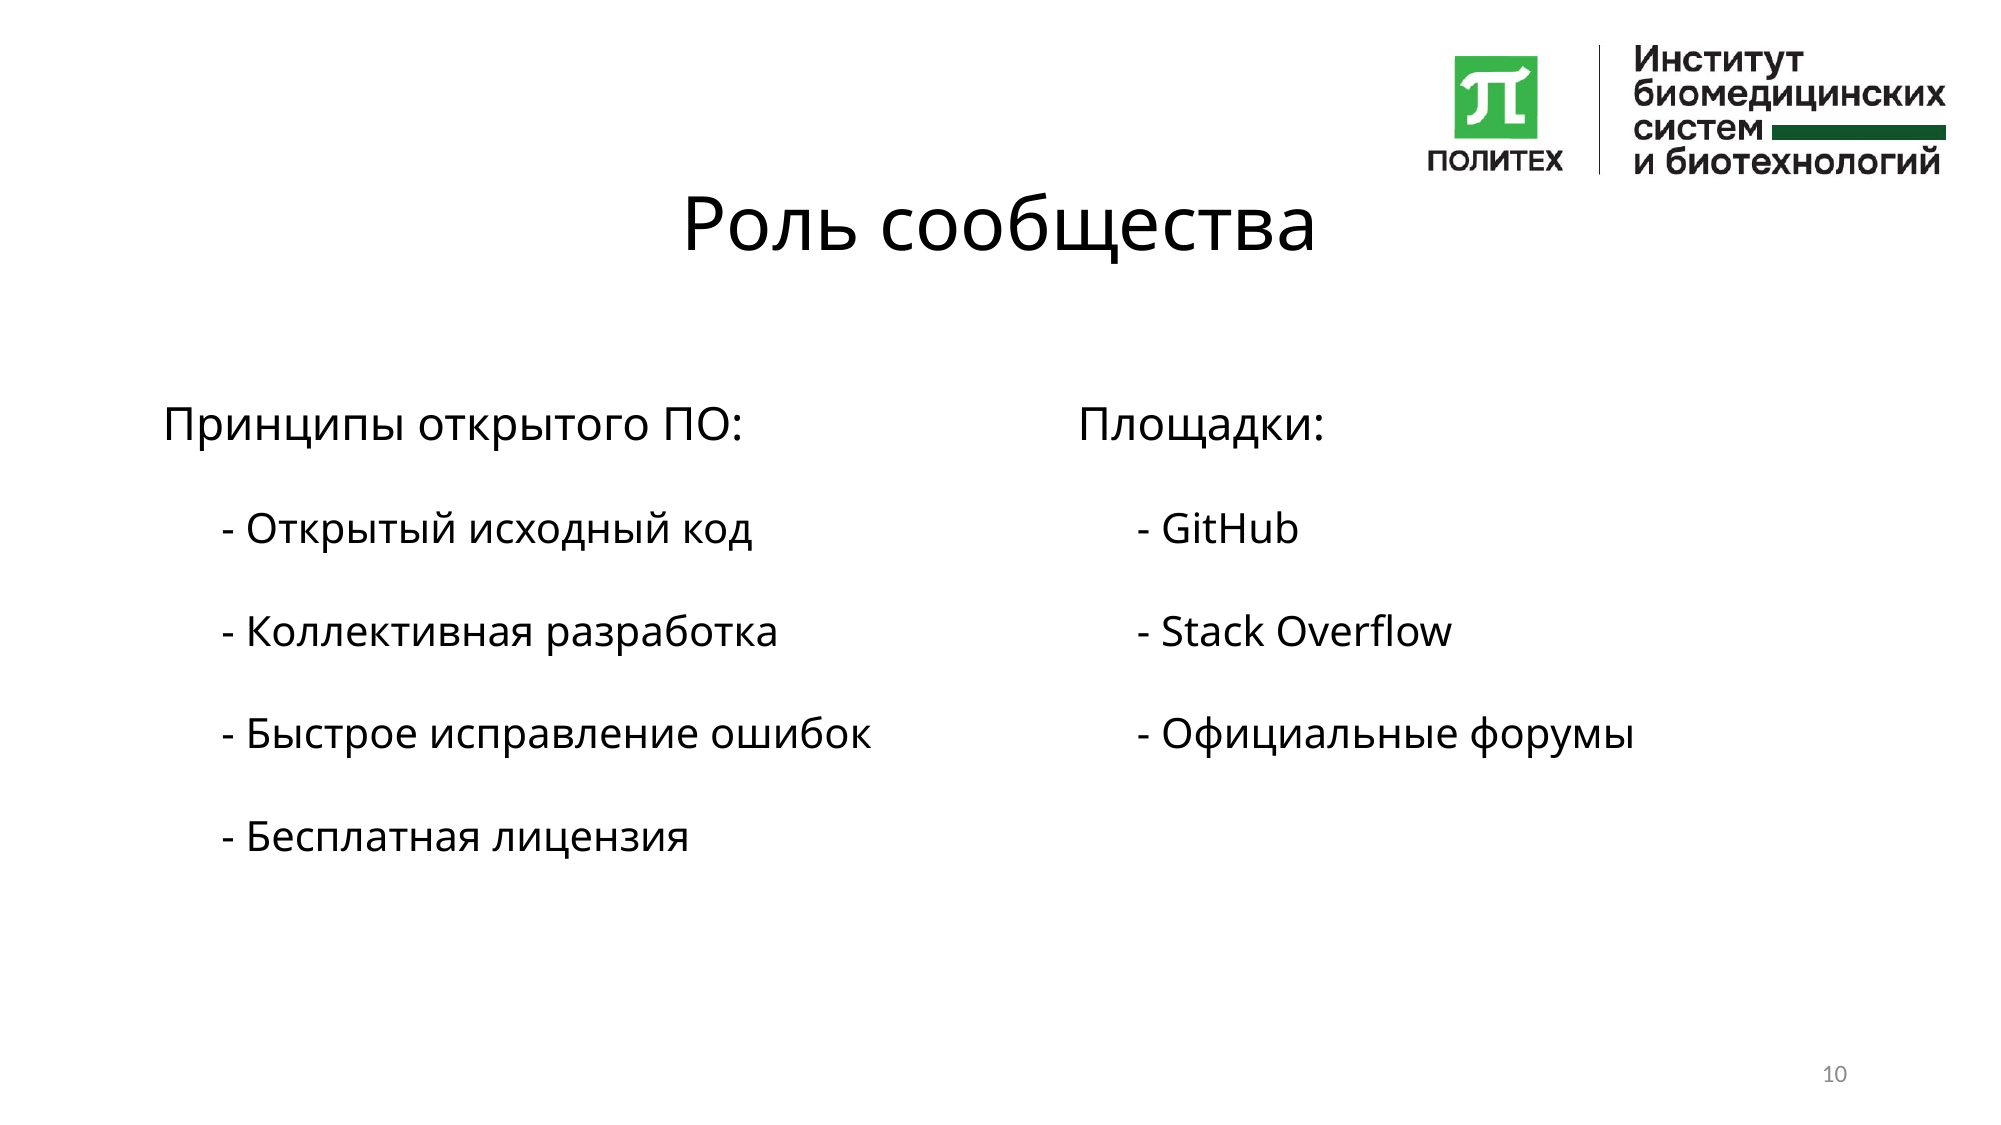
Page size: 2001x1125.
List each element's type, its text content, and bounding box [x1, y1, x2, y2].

text_box Площадки: - GitHub - Stack Overflow - Официальные форумы [1062, 383, 1861, 857]
picture [1387, 23, 1976, 147]
text_box Принципы открытого ПО: - Открытый исходный код - Коллективная разработка - Быстрое исправление ошибок - Бесплатная лицензия [147, 383, 945, 897]
text_box Роль сообщества [0, 147, 2000, 296]
